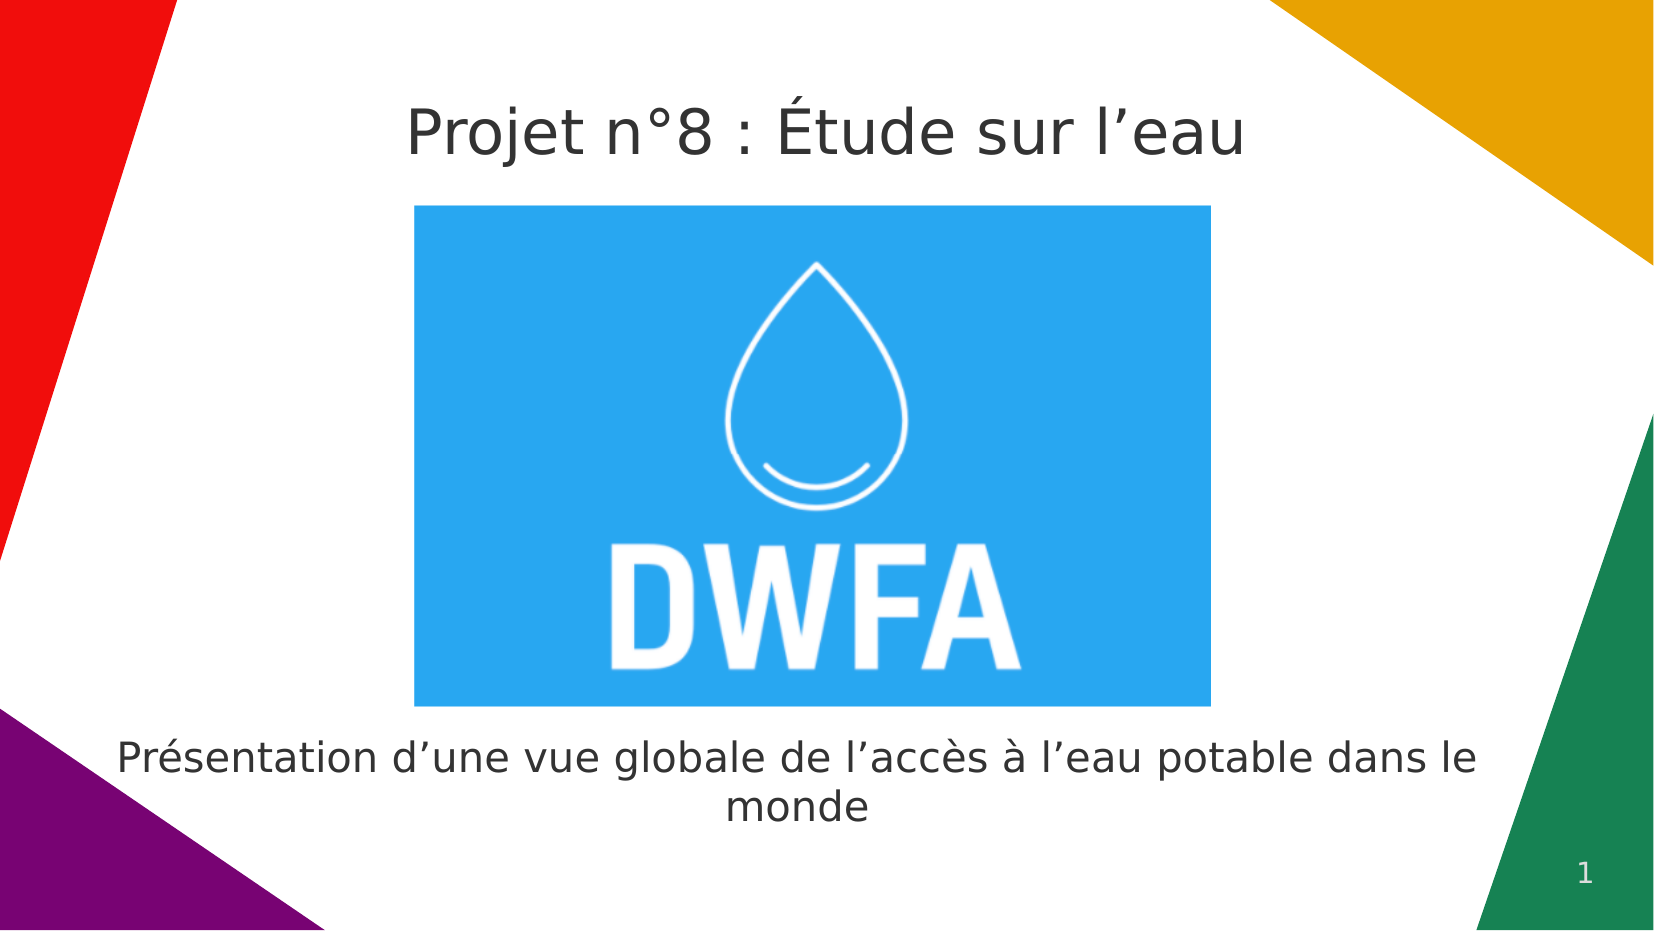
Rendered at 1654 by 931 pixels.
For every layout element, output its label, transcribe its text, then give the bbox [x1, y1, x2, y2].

title Présentation d’une vue globale de l’accès à l’eau potable dans le monde [88, 708, 1506, 857]
picture [413, 203, 1211, 708]
title Projet n°8 : Étude sur l’eau [118, 59, 1536, 207]
